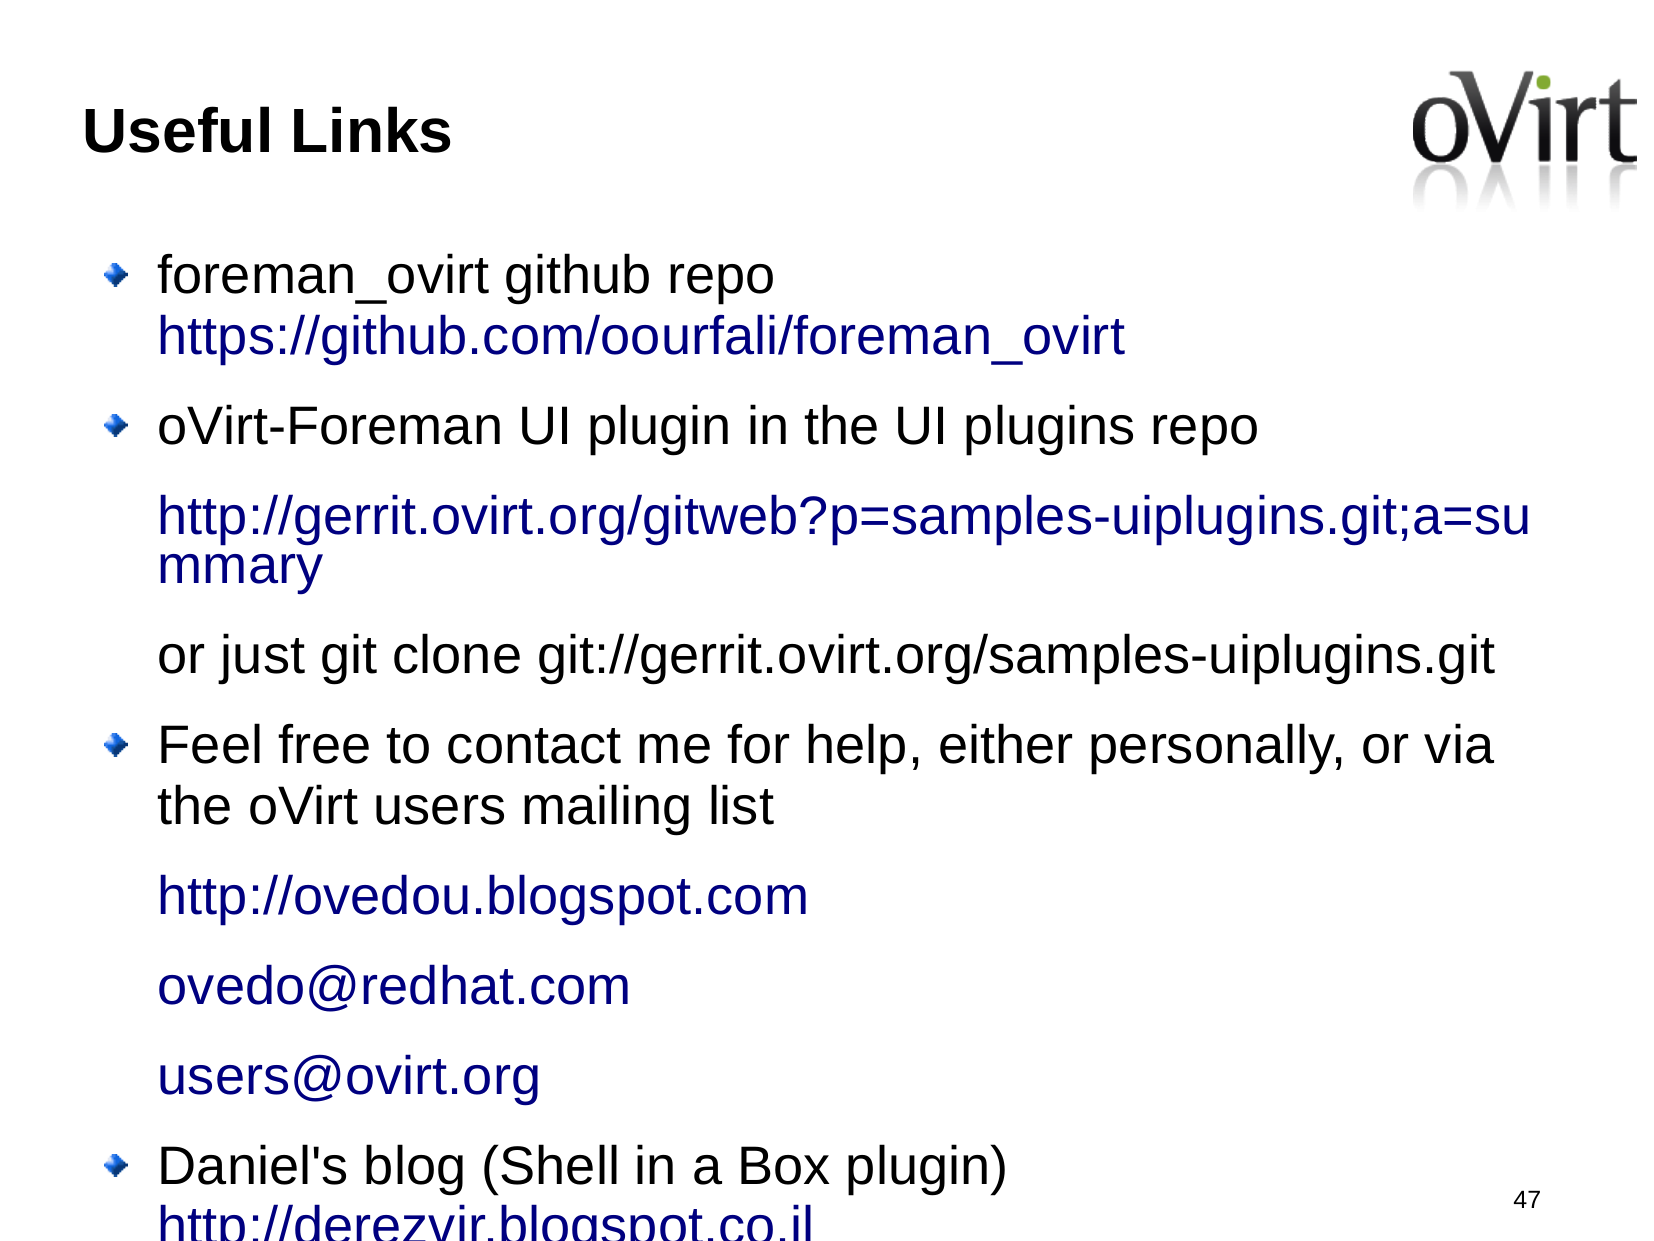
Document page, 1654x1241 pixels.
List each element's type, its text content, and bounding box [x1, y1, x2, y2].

list foreman_ovirt github repo https://github.com/oourfali/foreman_ovirt oVirt-Foreman UI plugin in the UI plugins repo http://gerrit.ovirt.org/gitweb?p=samples-uiplugins.git;a=summary or just git clone git://gerrit.ovirt.org/samples-uiplugins.git Feel free to contact me for help, either personally, or via the oVirt users mailing list http://ovedou.blogspot.com ovedo@redhat.com users@ovirt.org Daniel's blog (Shell in a Box plugin) http://derezvir.blogspot.co.il [86, 244, 1576, 1208]
picture [1413, 63, 1637, 212]
title Useful Links [82, 37, 1303, 226]
